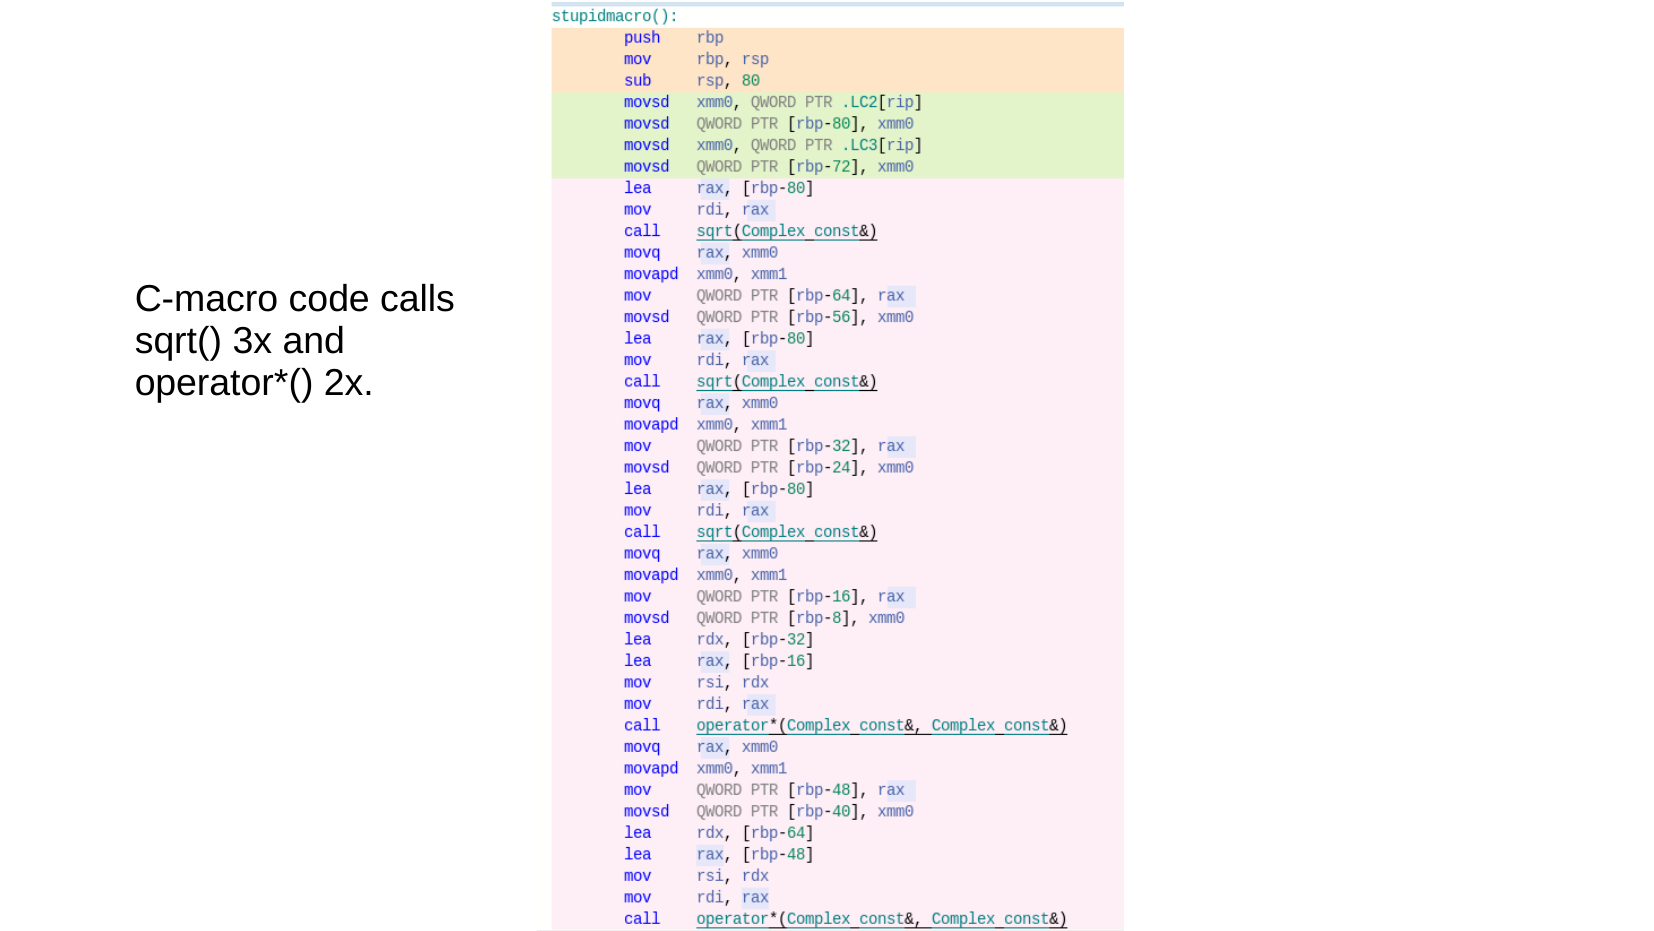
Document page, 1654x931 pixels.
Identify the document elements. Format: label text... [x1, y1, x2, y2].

text_box C-macro code calls sqrt() 3x and operator*() 2x. [120, 270, 496, 411]
picture [537, 2, 1124, 931]
